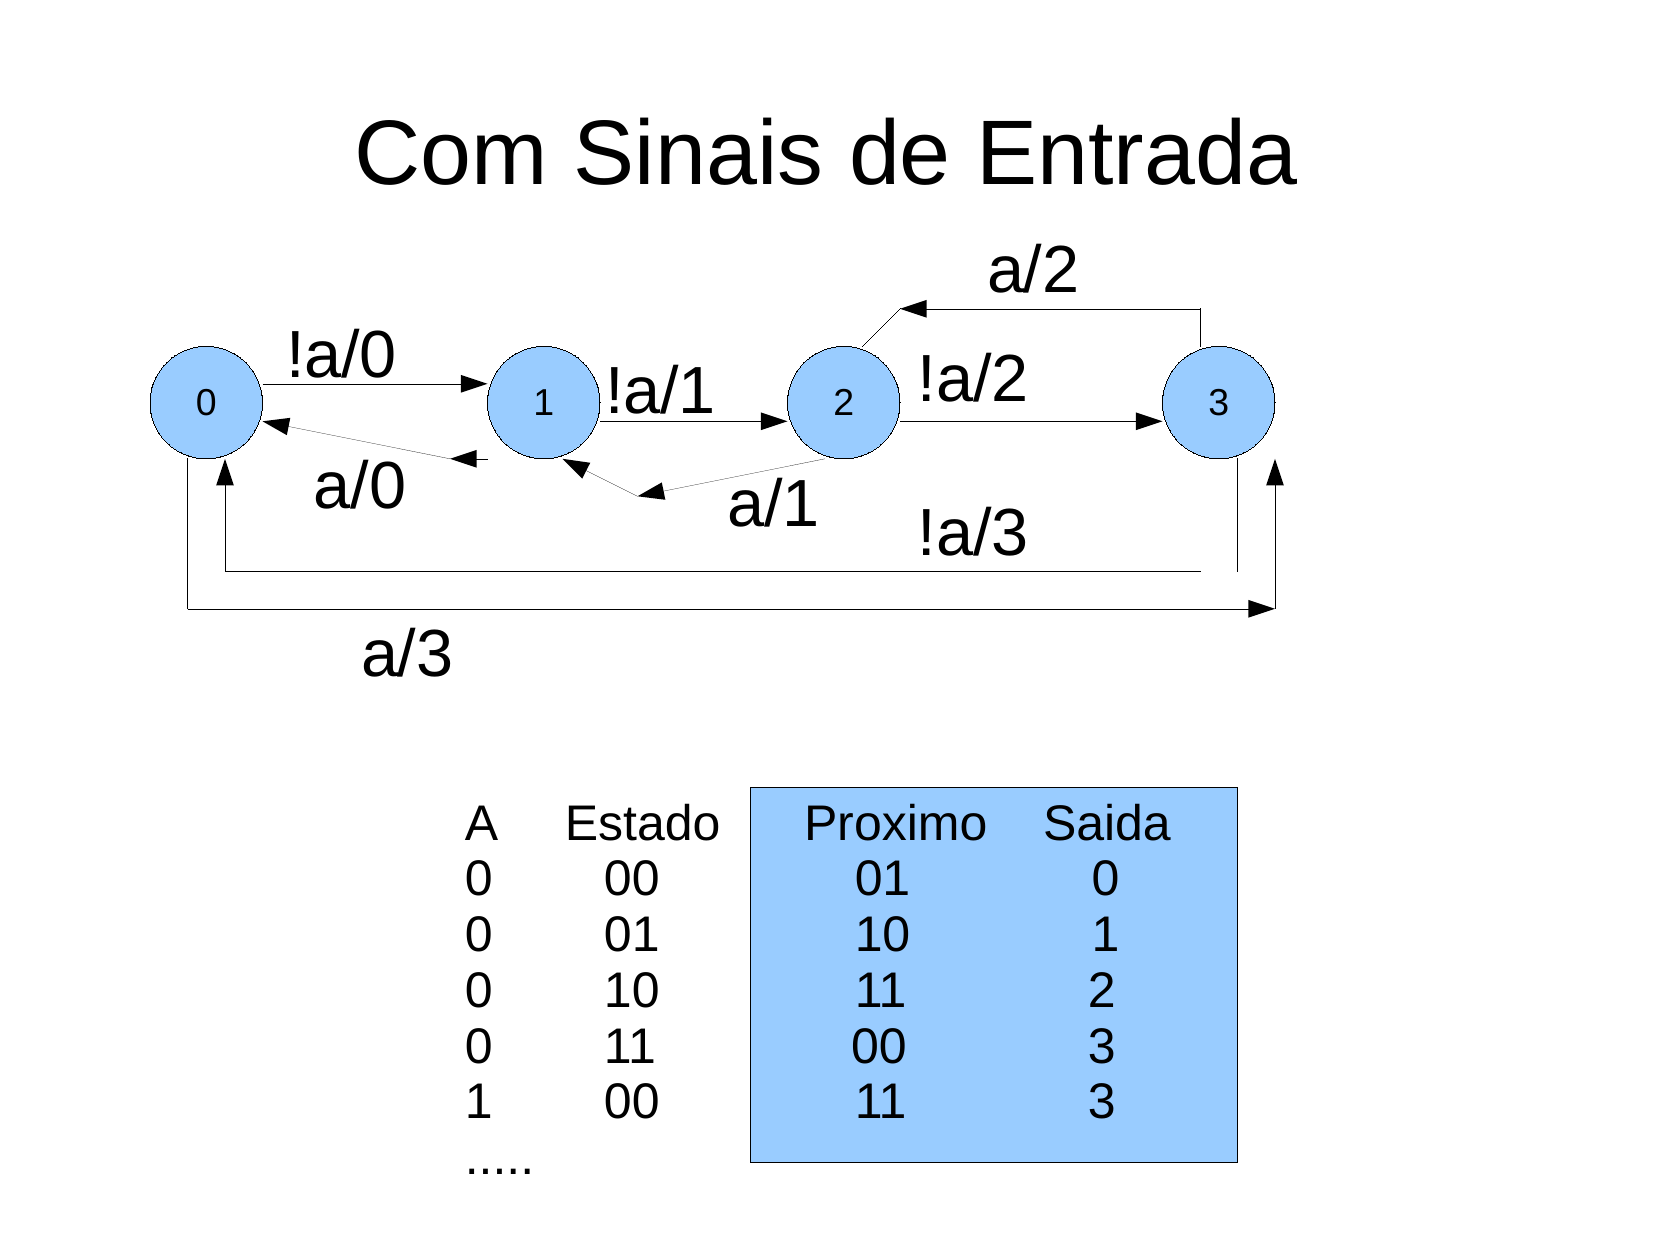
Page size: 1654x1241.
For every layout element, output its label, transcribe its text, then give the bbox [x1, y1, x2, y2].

text_box !a/0 [271, 309, 413, 400]
text_box [1187, 787, 1238, 1163]
title Com Sinais de Entrada [82, 49, 1571, 257]
text_box !a/1 [590, 345, 732, 435]
text_box 3 [1162, 346, 1276, 459]
text_box a/1 [712, 458, 836, 549]
text_box A Estado Proximo Saida 0 00 01 0 0 01 10 1 0 10 11 2 0 11 00 3 1 00 11 3 ..... [450, 787, 1187, 1193]
text_box 2 [787, 346, 901, 459]
text_box !a/2 [903, 333, 1045, 424]
text_box a/3 [346, 608, 470, 699]
text_box a/2 [972, 225, 1096, 315]
text_box !a/3 [903, 487, 1045, 577]
text_box a/0 [299, 441, 422, 531]
text_box 1 [487, 346, 590, 459]
text_box 0 [150, 346, 263, 459]
